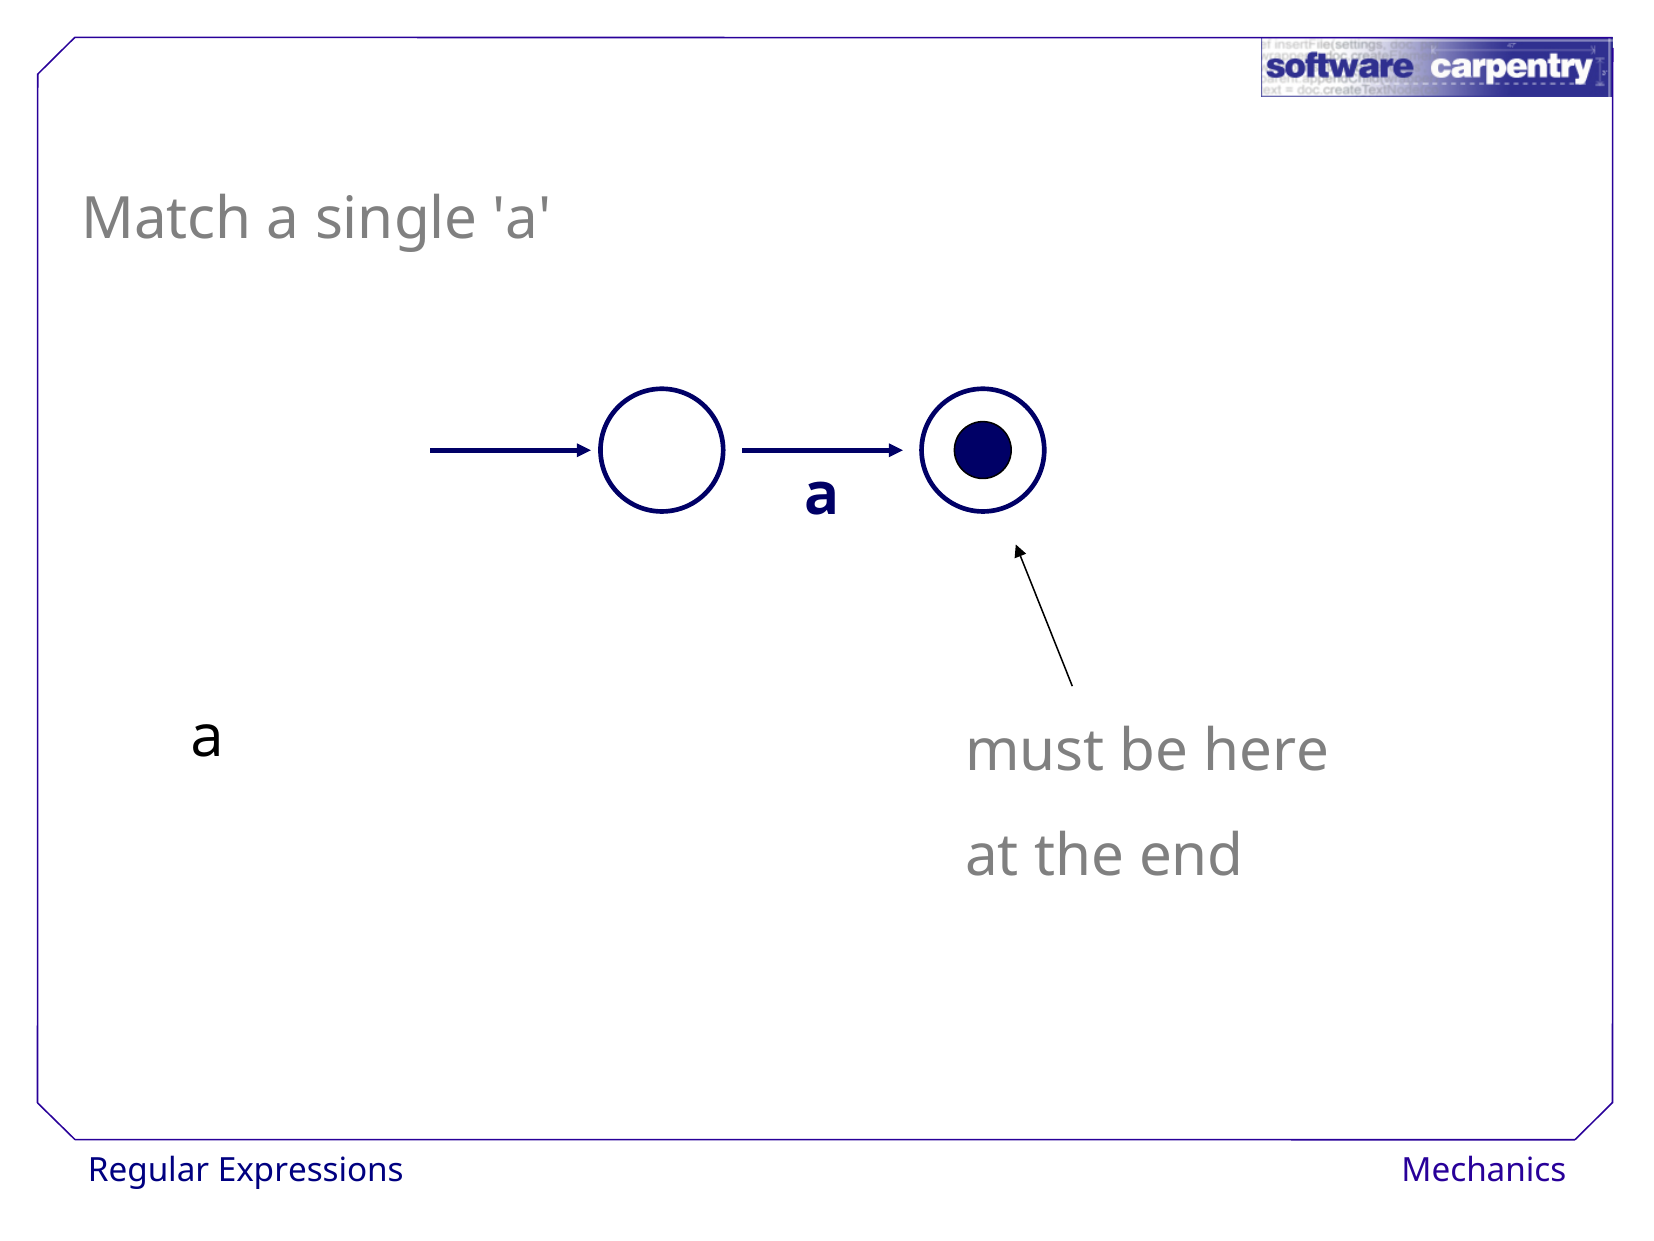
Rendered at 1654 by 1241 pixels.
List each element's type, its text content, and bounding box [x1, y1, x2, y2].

table_header a [175, 697, 282, 798]
text_box Match a single 'a' [66, 138, 717, 259]
picture [1261, 39, 1613, 97]
text_box must be here at the end [950, 669, 1495, 896]
text_box [954, 421, 1012, 479]
text_box a [788, 454, 854, 536]
